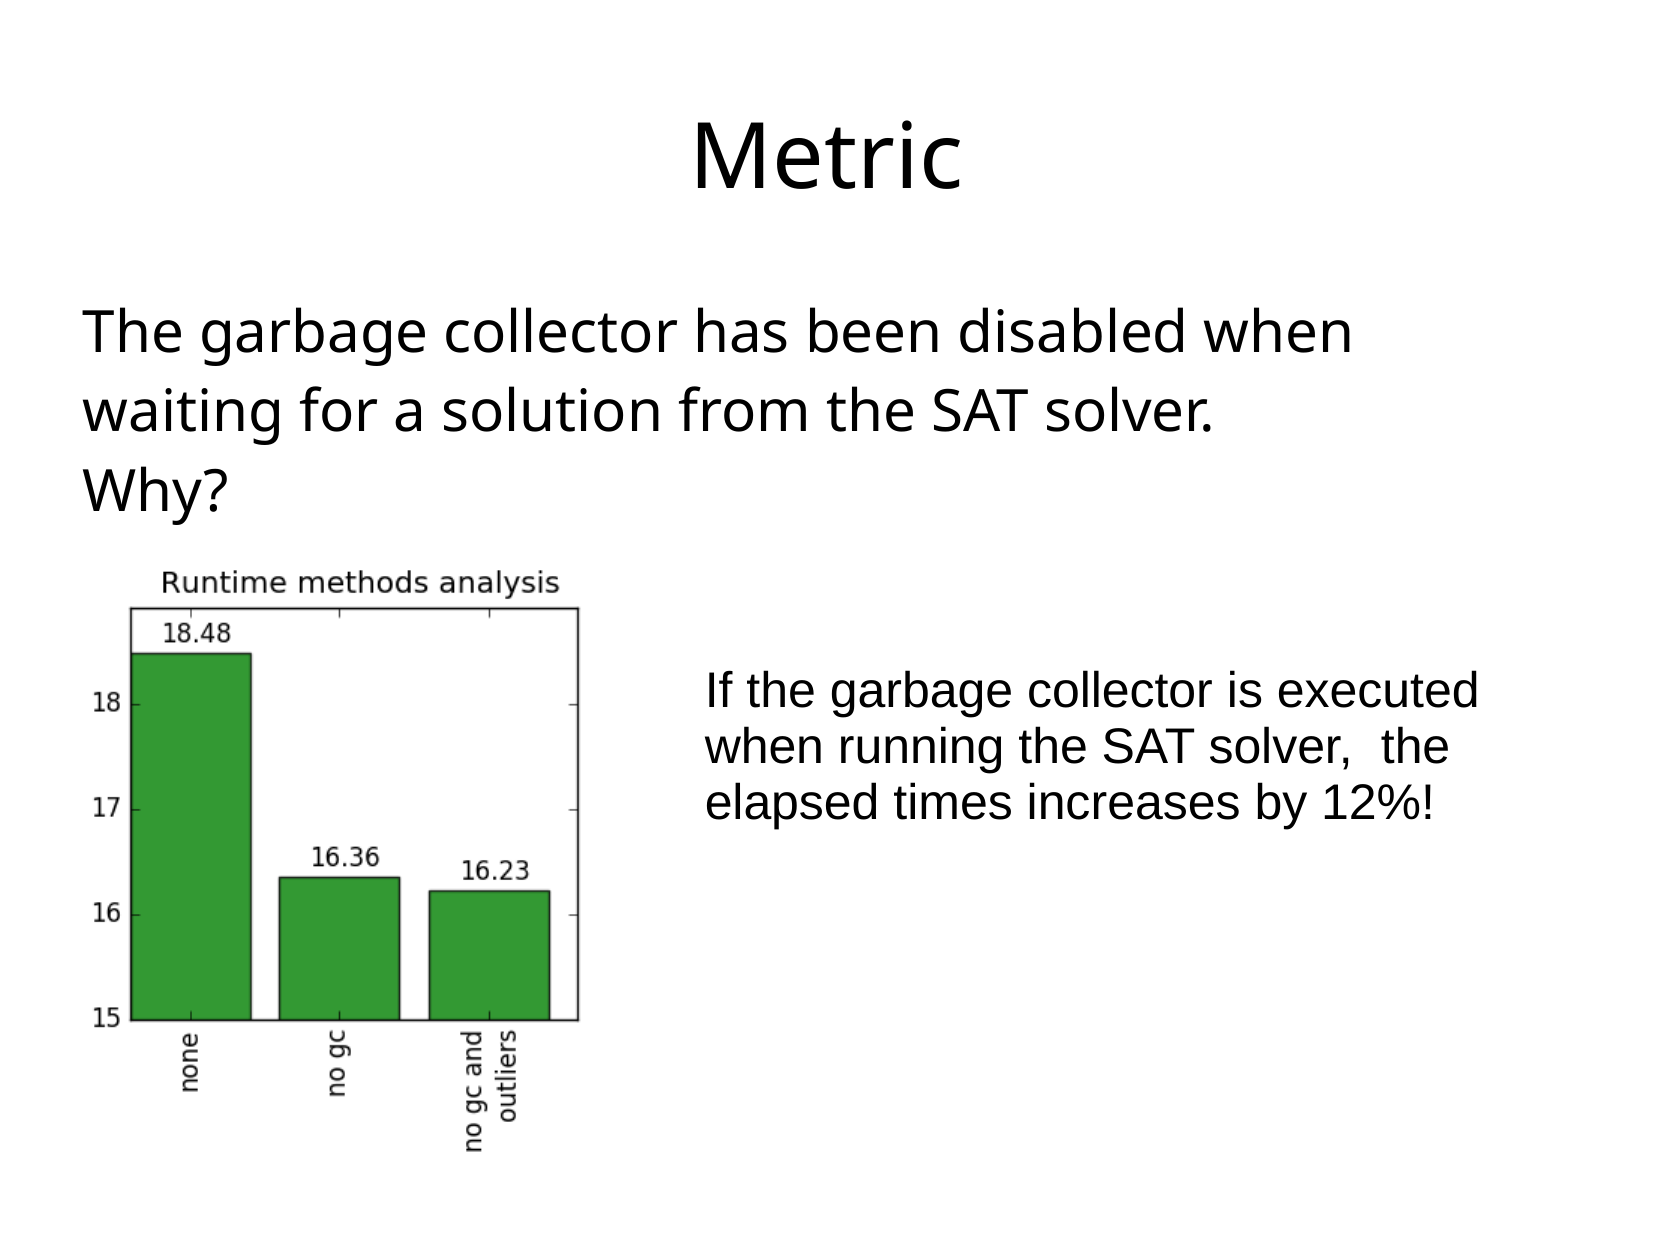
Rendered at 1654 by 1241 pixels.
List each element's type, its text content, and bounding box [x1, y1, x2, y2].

subtitle The garbage collector has been disabled when waiting for a solution from the SAT solver. Why? [82, 290, 1571, 547]
title Metric [82, 49, 1571, 257]
picture [75, 569, 588, 1161]
text_box If the garbage collector is executed when running the SAT solver, the elapsed times increases by 12%! [690, 655, 1546, 931]
